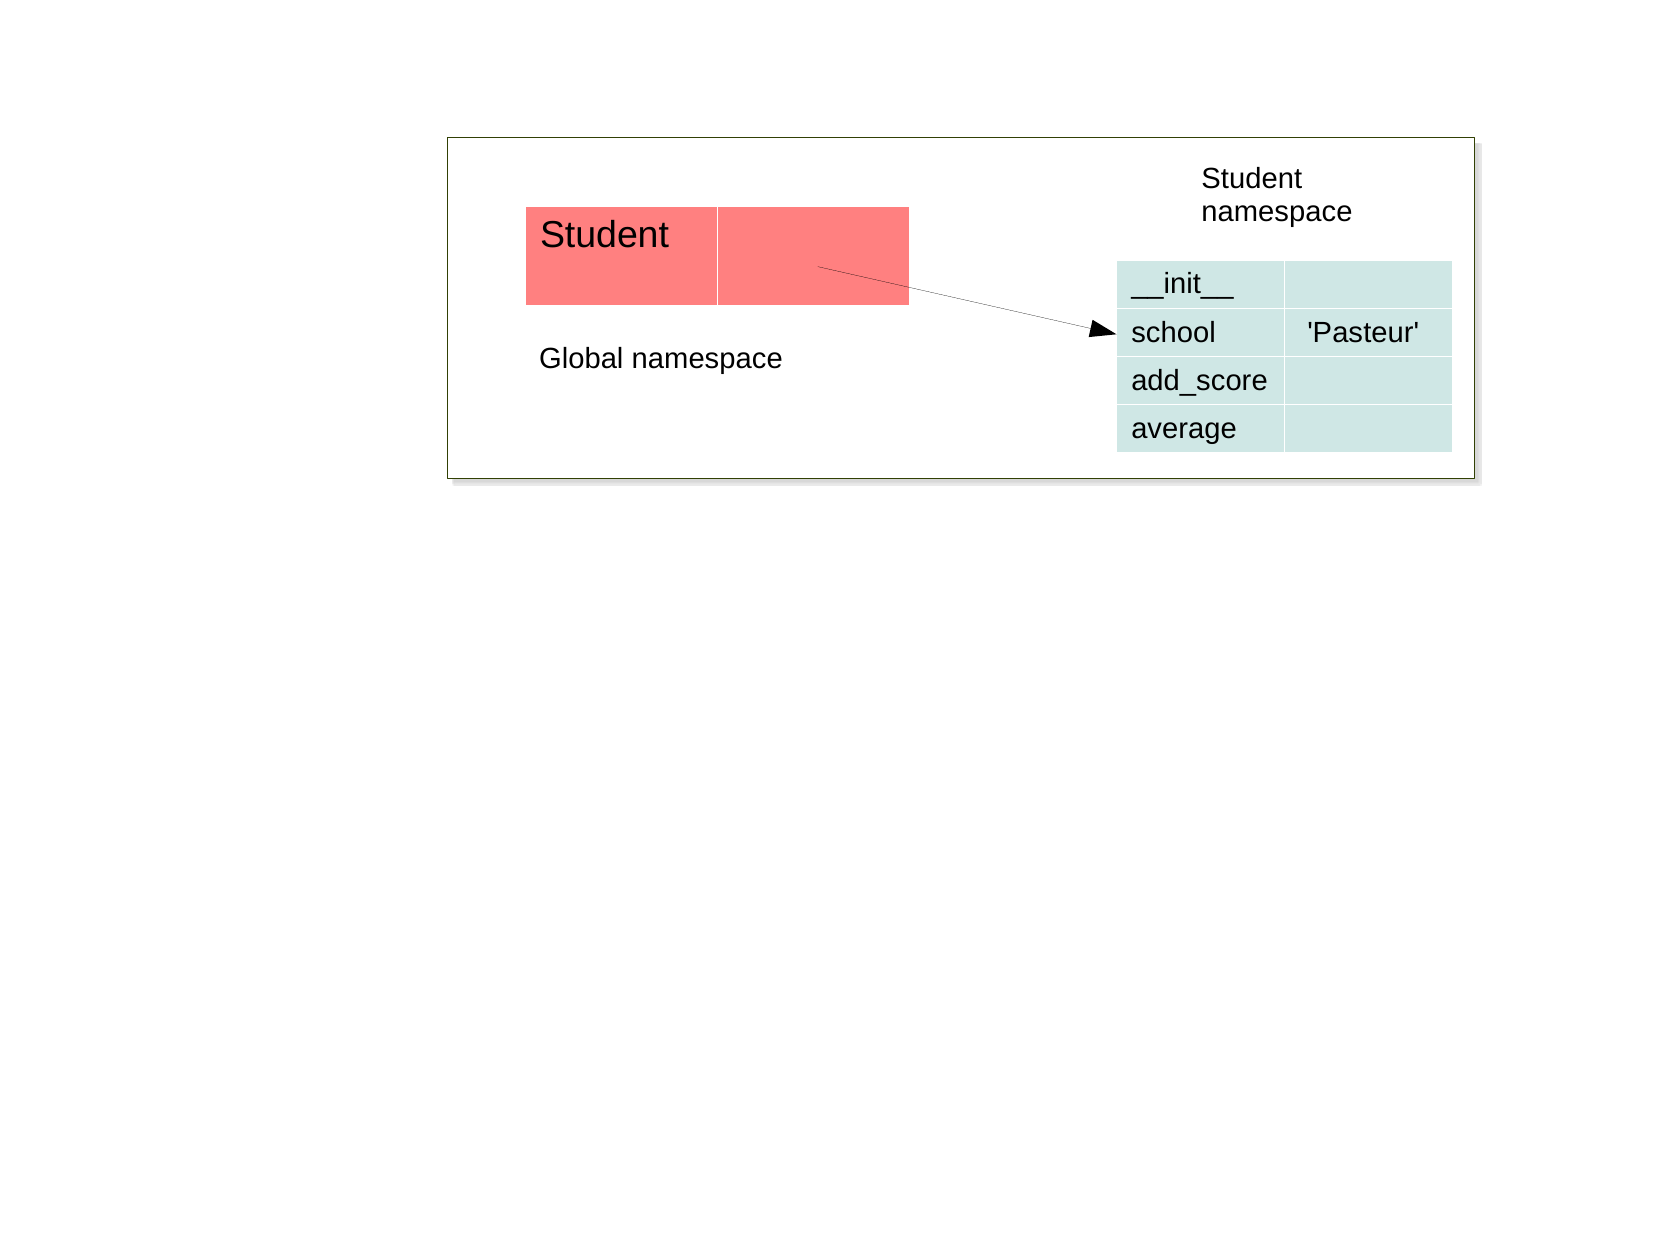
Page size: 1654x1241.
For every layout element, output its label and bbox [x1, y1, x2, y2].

text_box [431, 110, 1495, 523]
